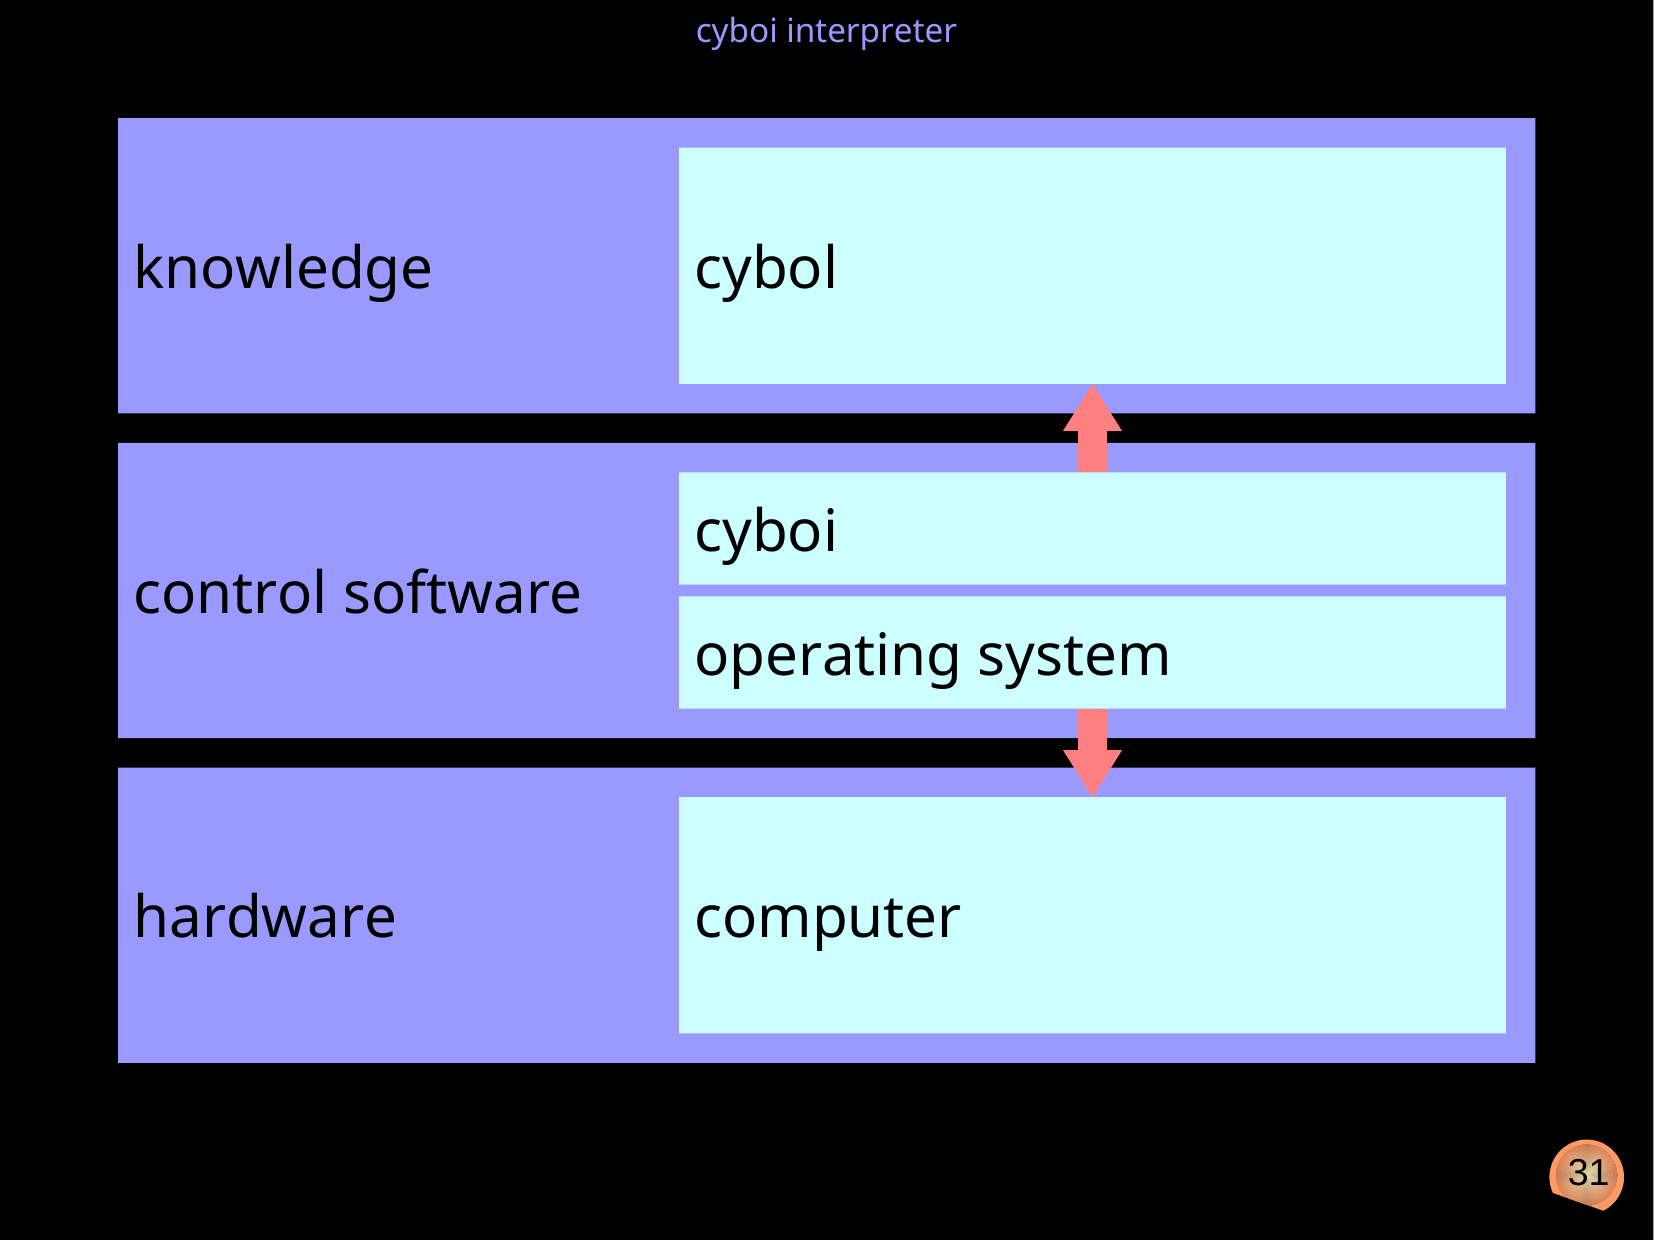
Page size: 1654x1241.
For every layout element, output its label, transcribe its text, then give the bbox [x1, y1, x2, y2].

text_box control software [118, 442, 1536, 739]
text_box cyboi interpreter [1563, 1151, 1611, 1199]
text_box hardware [118, 767, 1536, 1063]
text_box cyboi [679, 472, 1506, 585]
text_box knowledge [118, 118, 1536, 414]
text_box operating system [679, 596, 1506, 709]
text_box computer [679, 797, 1506, 1034]
text_box cybop (cybernetics oriented programming) [1558, 1147, 1615, 1204]
text_box cyboi interpreter [0, 0, 1654, 60]
text_box cybol [679, 147, 1506, 384]
